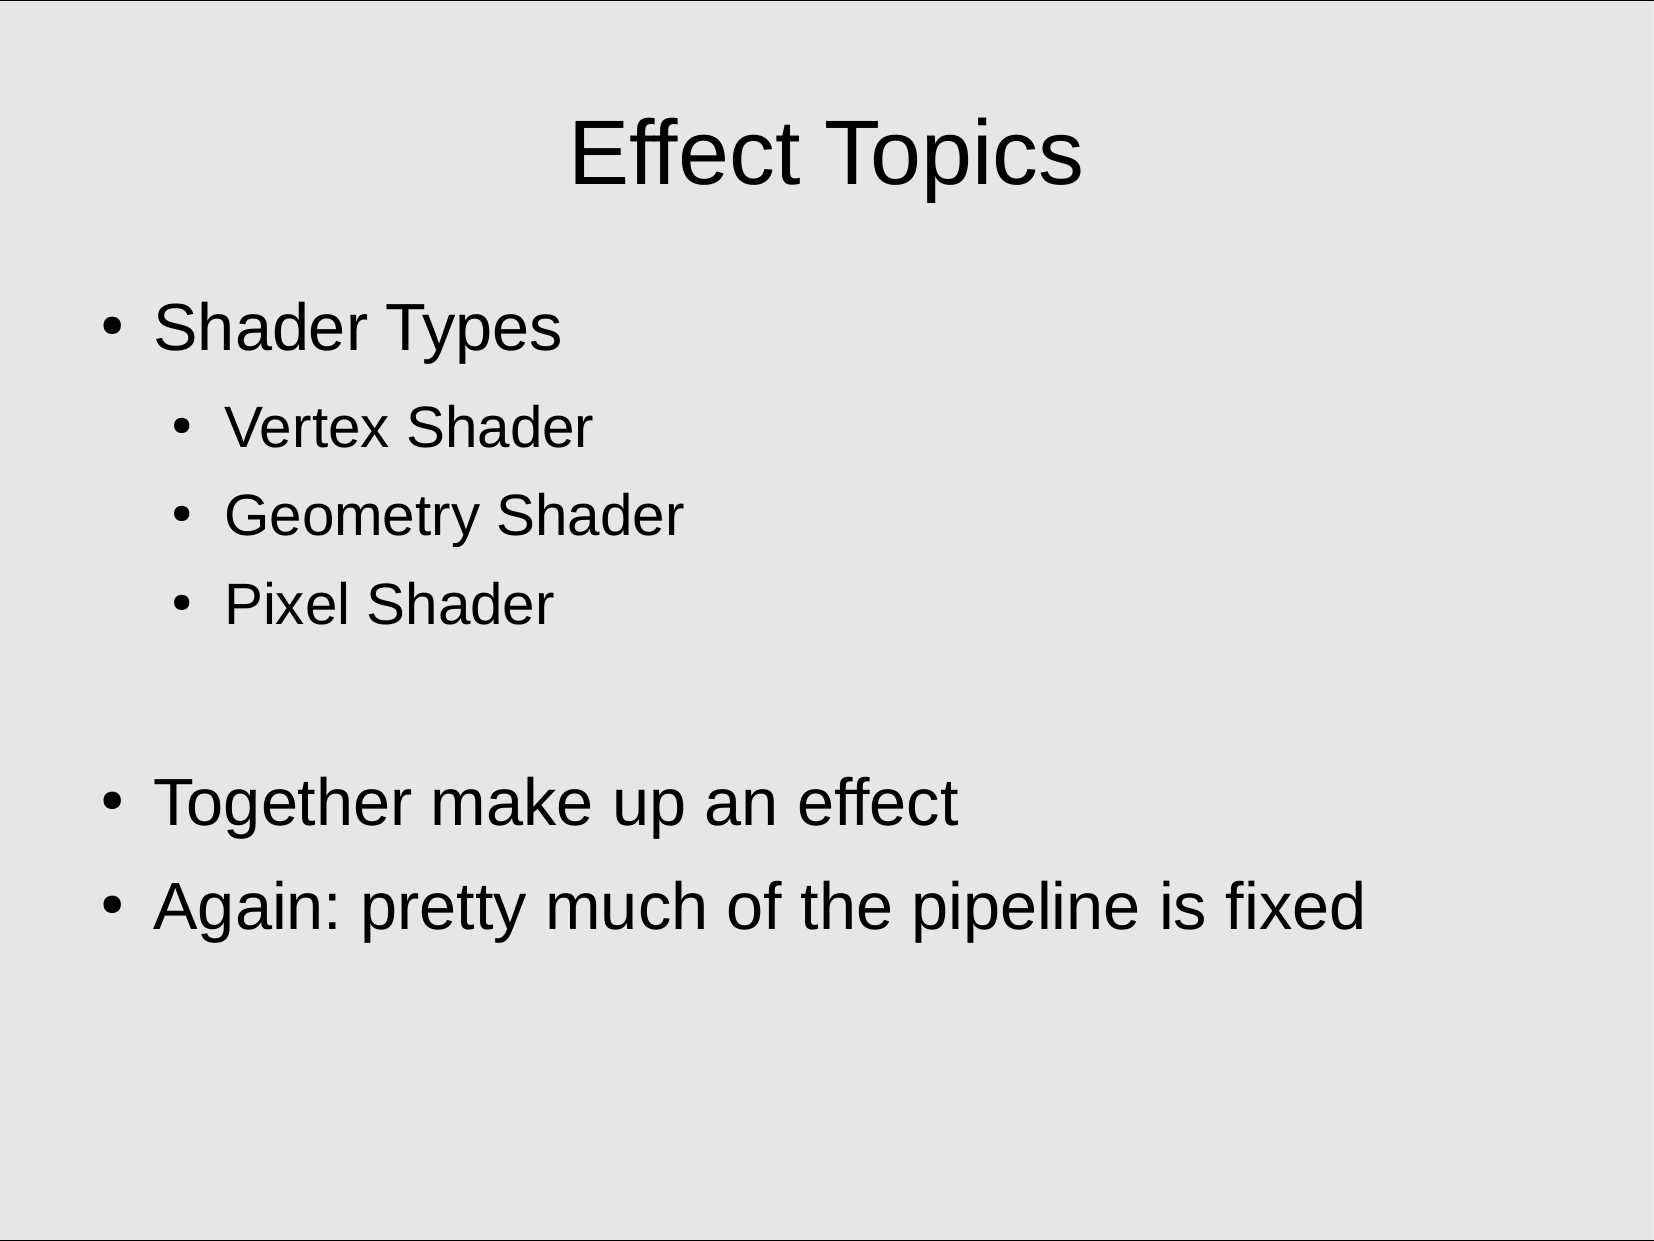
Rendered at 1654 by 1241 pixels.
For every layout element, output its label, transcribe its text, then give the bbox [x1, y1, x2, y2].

title Effect Topics [82, 49, 1571, 257]
list Shader Types Vertex Shader Geometry Shader Pixel Shader Together make up an effect Again: pretty much of the pipeline is fixed [82, 290, 1571, 1048]
